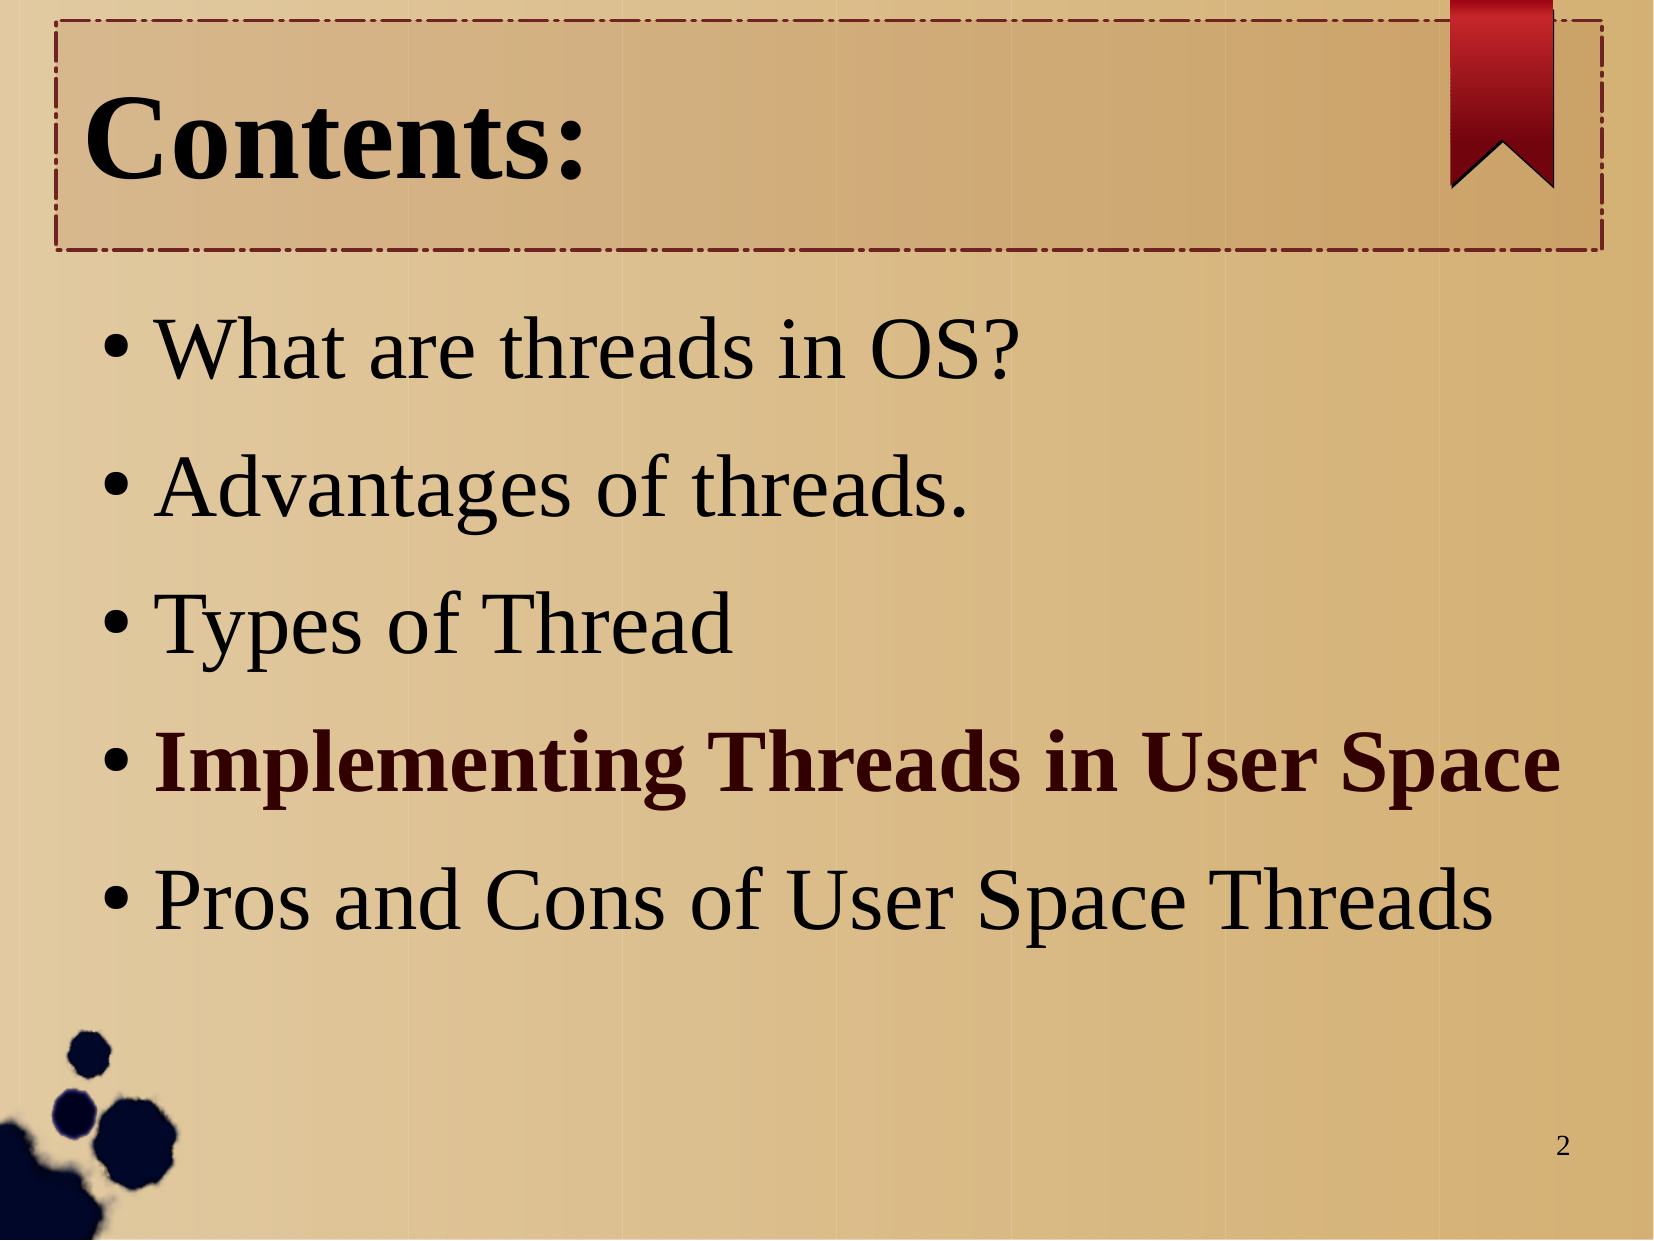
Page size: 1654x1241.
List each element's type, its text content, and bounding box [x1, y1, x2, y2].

list What are threads in OS? Advantages of threads. Types of Thread Implementing Threads in User Space Pros and Cons of User Space Threads [82, 299, 1571, 1019]
title Contents: [82, 47, 1412, 229]
